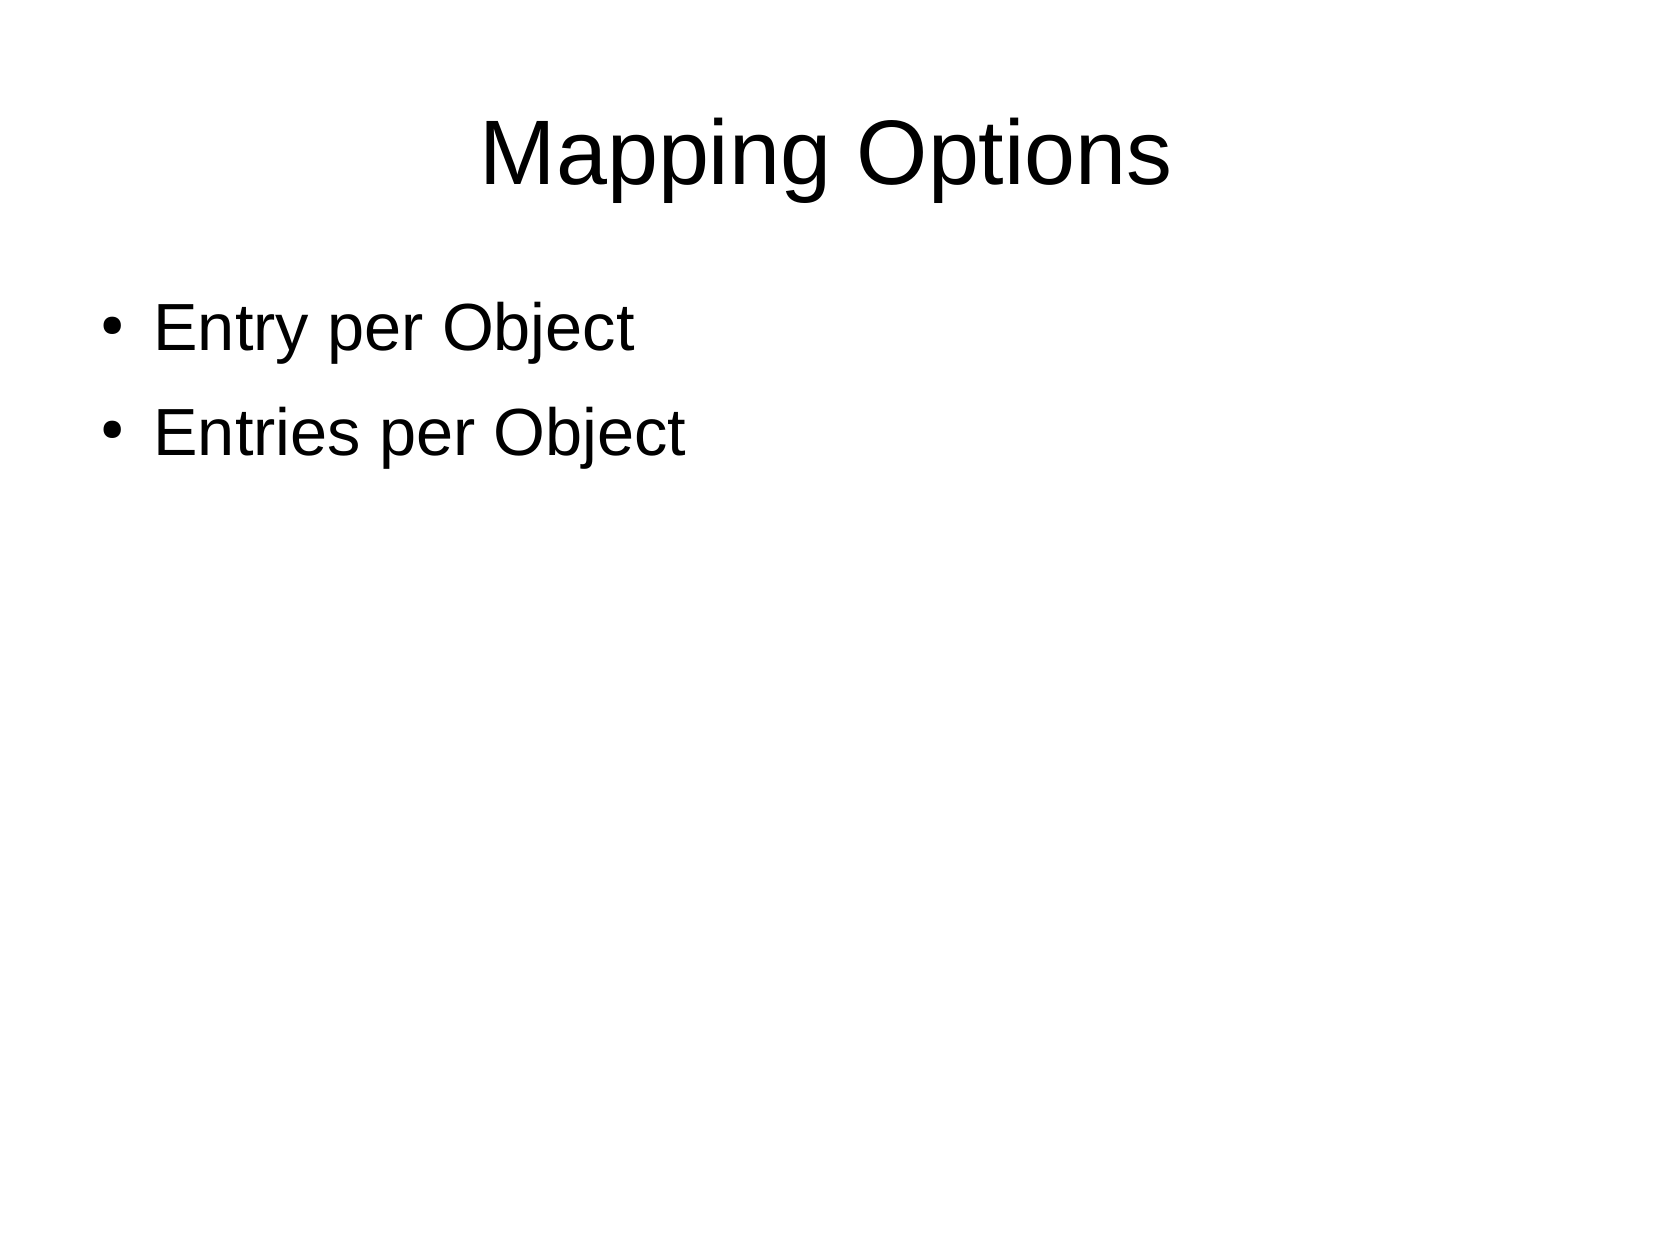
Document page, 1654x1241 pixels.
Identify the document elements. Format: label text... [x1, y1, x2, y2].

title Mapping Options [82, 49, 1571, 257]
list Entry per Object Entries per Object [82, 290, 809, 1010]
